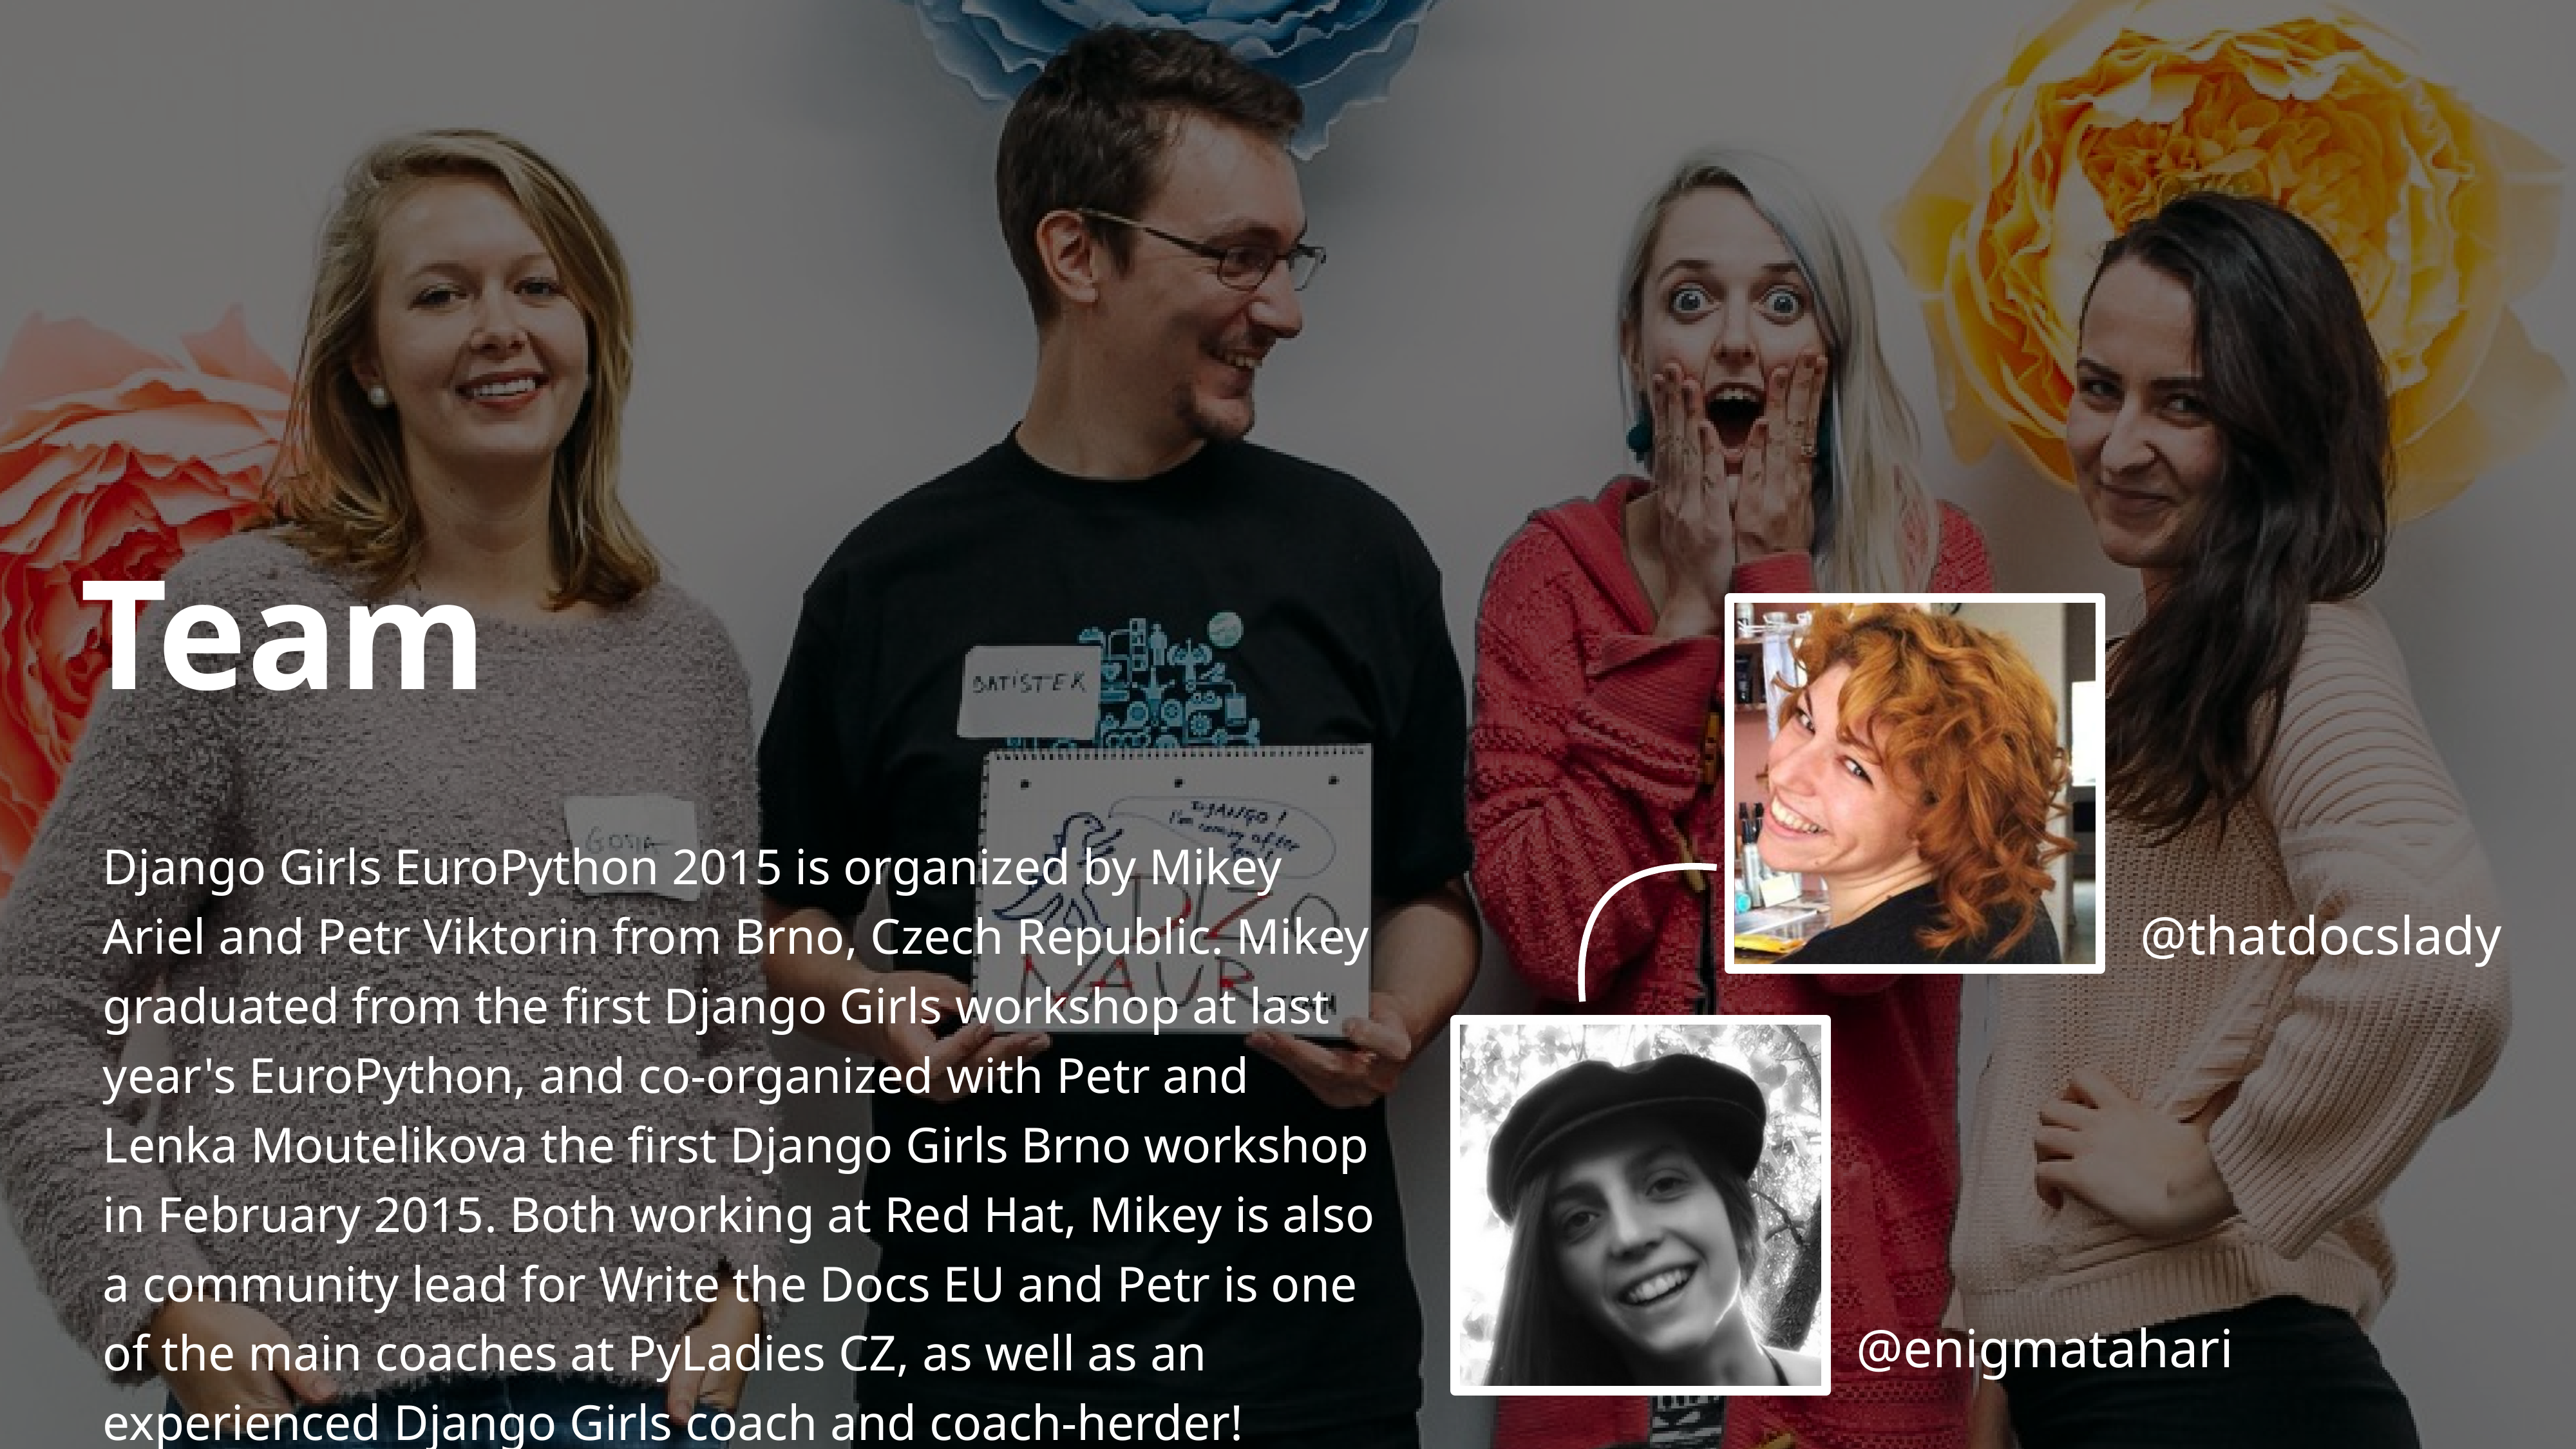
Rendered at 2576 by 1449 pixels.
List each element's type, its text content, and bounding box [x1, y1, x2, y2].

text_box @enigmatahari [1850, 1309, 2240, 1383]
picture [1460, 1025, 1822, 1387]
picture [1734, 603, 2096, 965]
text_box Django Girls EuroPython 2015 is organized by Mikey Ariel and Petr Viktorin from Brno, Czech Republic. Mikey graduated from the first Django Girls workshop at last year's EuroPython, and co-organized with Petr and Lenka Moutelikova the first Django Girls Brno workshop in February 2015. Both working at Red Hat, Mikey is also a community lead for Write the Docs EU and Petr is one of the main coaches at PyLadies CZ, as well as an experienced Django Girls coach and coach-herder! [97, 819, 1382, 1449]
text_box [0, 0, 2576, 1449]
text_box @thatdocslady [2134, 897, 2508, 971]
title Team [80, 507, 2300, 750]
